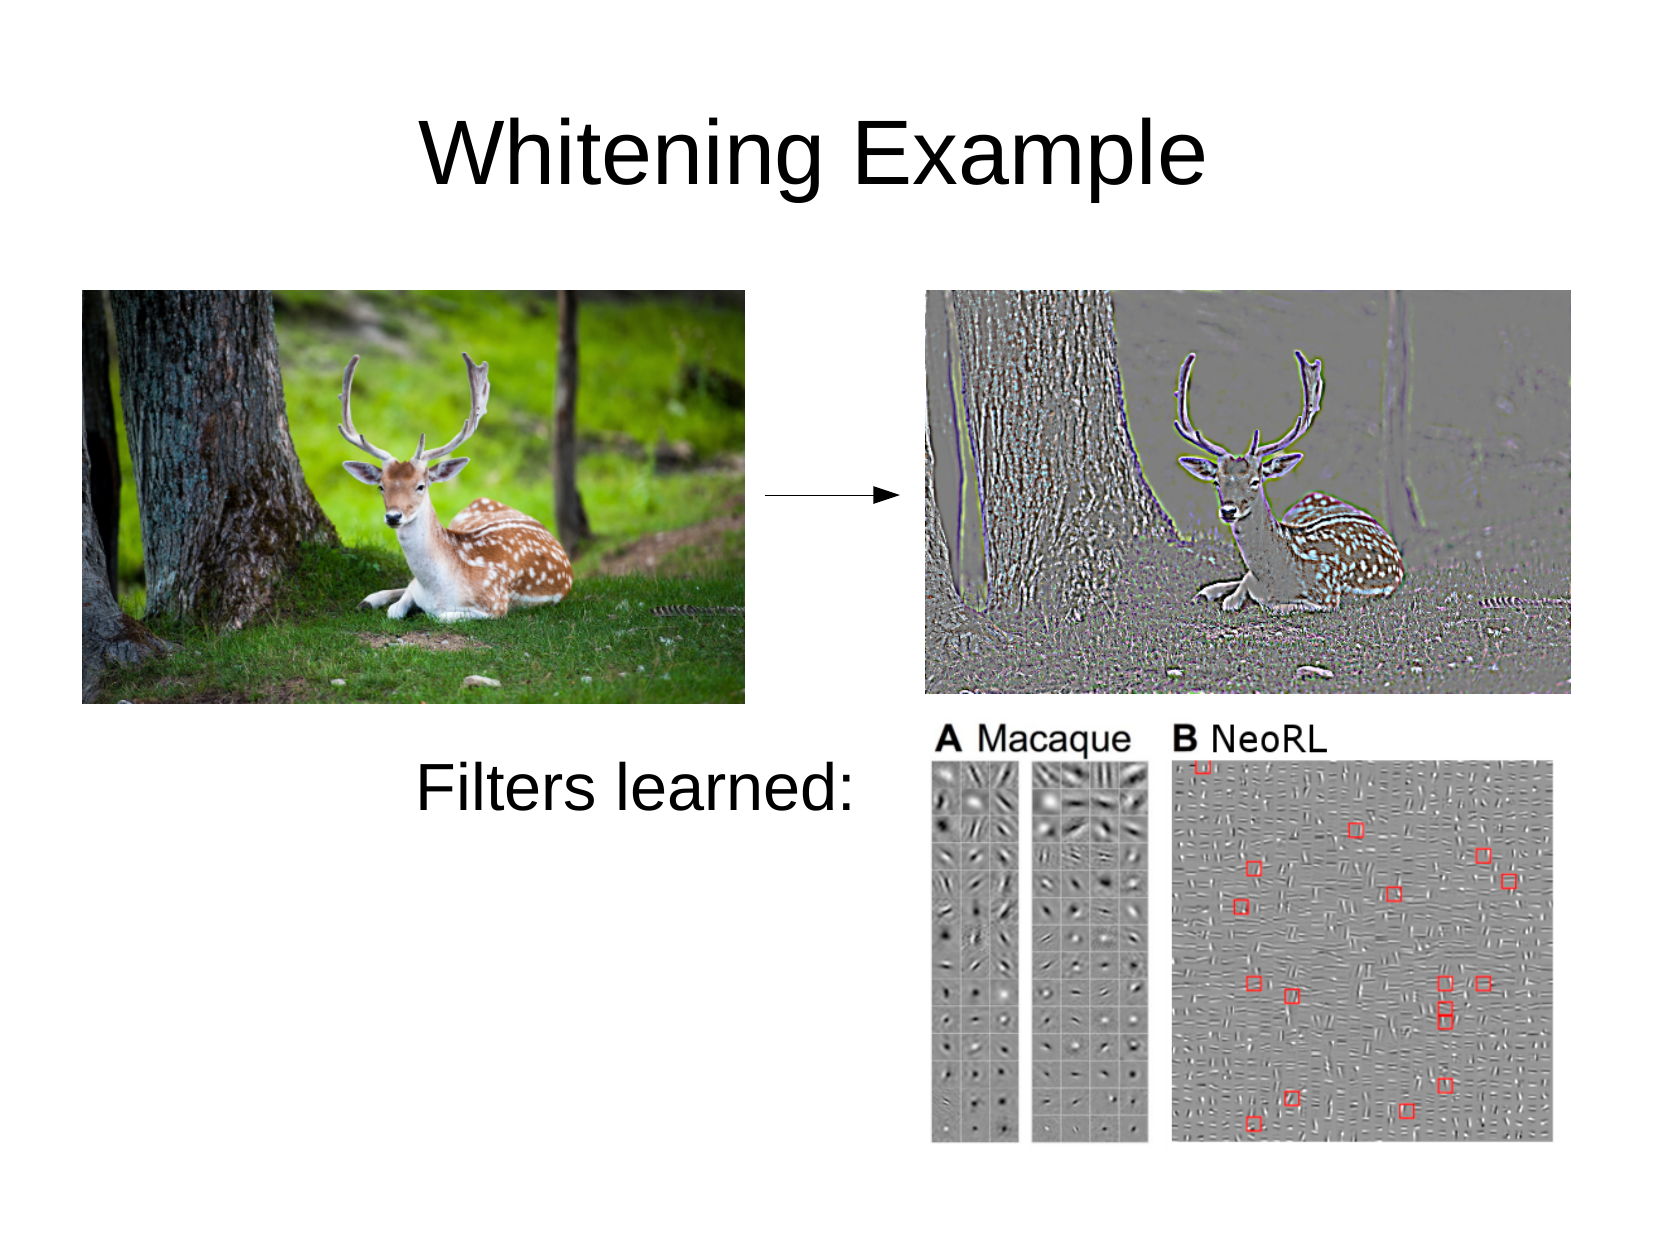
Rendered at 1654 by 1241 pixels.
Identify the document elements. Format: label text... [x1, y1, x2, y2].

list Filters learned: [345, 750, 886, 976]
title Whitening Example [82, 49, 1571, 257]
picture [82, 290, 745, 704]
picture [886, 704, 1621, 1164]
picture [925, 290, 1571, 694]
